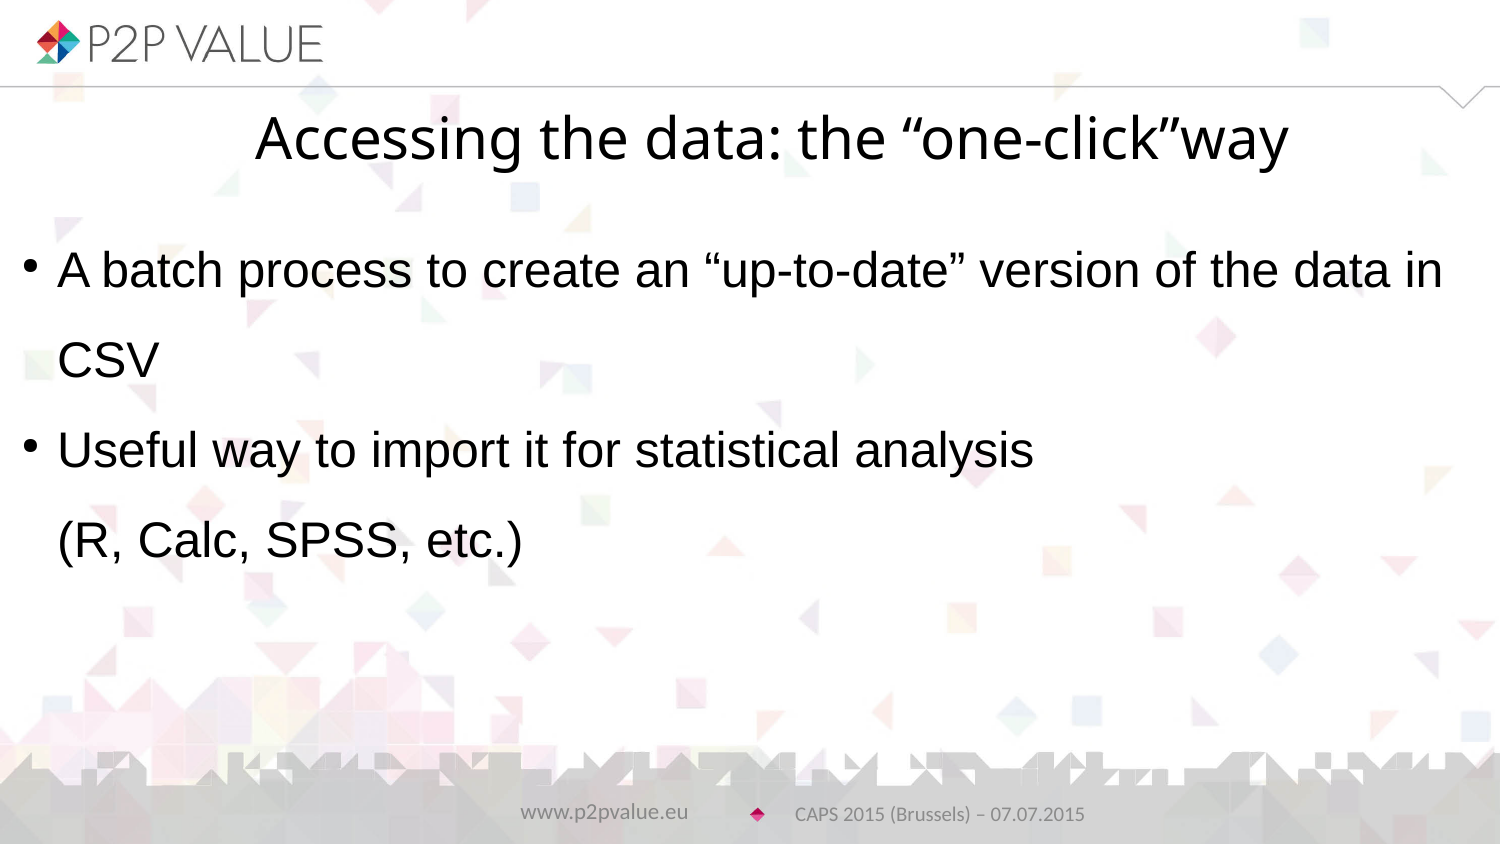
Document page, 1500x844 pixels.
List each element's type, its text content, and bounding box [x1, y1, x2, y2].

title Accessing the data: the “one-click”way [105, 92, 1441, 181]
subtitle A batch process to create an “up-to-date” version of the data in CSV Useful way to import it for statistical analysis (R, Calc, SPSS, etc.) [8, 201, 1489, 757]
text_box CAPS 2015 (Brussels) – 07.07.2015 [781, 790, 1474, 836]
picture [0, 0, 1500, 844]
text_box www.p2pvalue.eu [514, 790, 733, 830]
